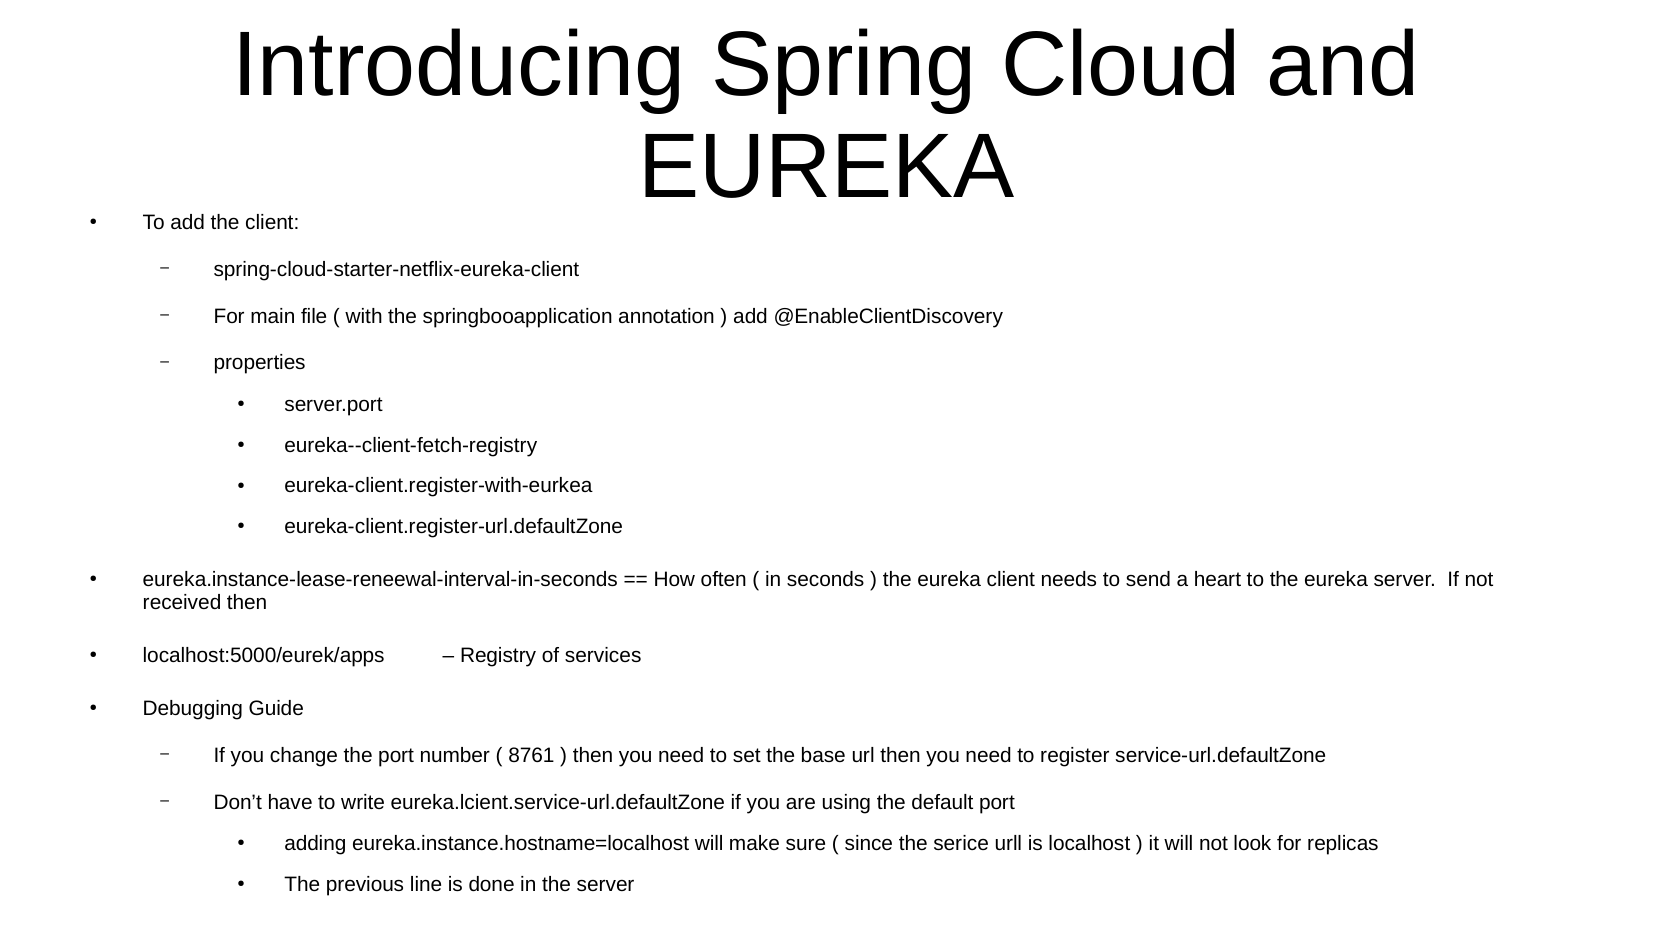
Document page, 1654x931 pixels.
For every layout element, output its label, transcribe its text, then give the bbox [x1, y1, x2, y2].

list To add the client: spring-cloud-starter-netflix-eureka-client For main file ( with the springbooapplication annotation ) add @EnableClientDiscovery properties server.port eureka--client-fetch-registry eureka-client.register-with-eurkea eureka-client.register-url.defaultZone eureka.instance-lease-reneewal-interval-in-seconds == How often ( in seconds ) the eureka client needs to send a heart to the eureka server. If not received then localhost:5000/eurek/apps – Registry of services Debugging Guide If you change the port number ( 8761 ) then you need to set the base url then you need to register service-url.defaultZone Don’t have to write eureka.lcient.service-url.defaultZone if you are using the default port adding eureka.instance.hostname=localhost will make sure ( since the serice urll is localhost ) it will not look for replicas The previous line is done in the server [71, 210, 1561, 916]
title Introducing Spring Cloud and EUREKA [82, 12, 1571, 218]
